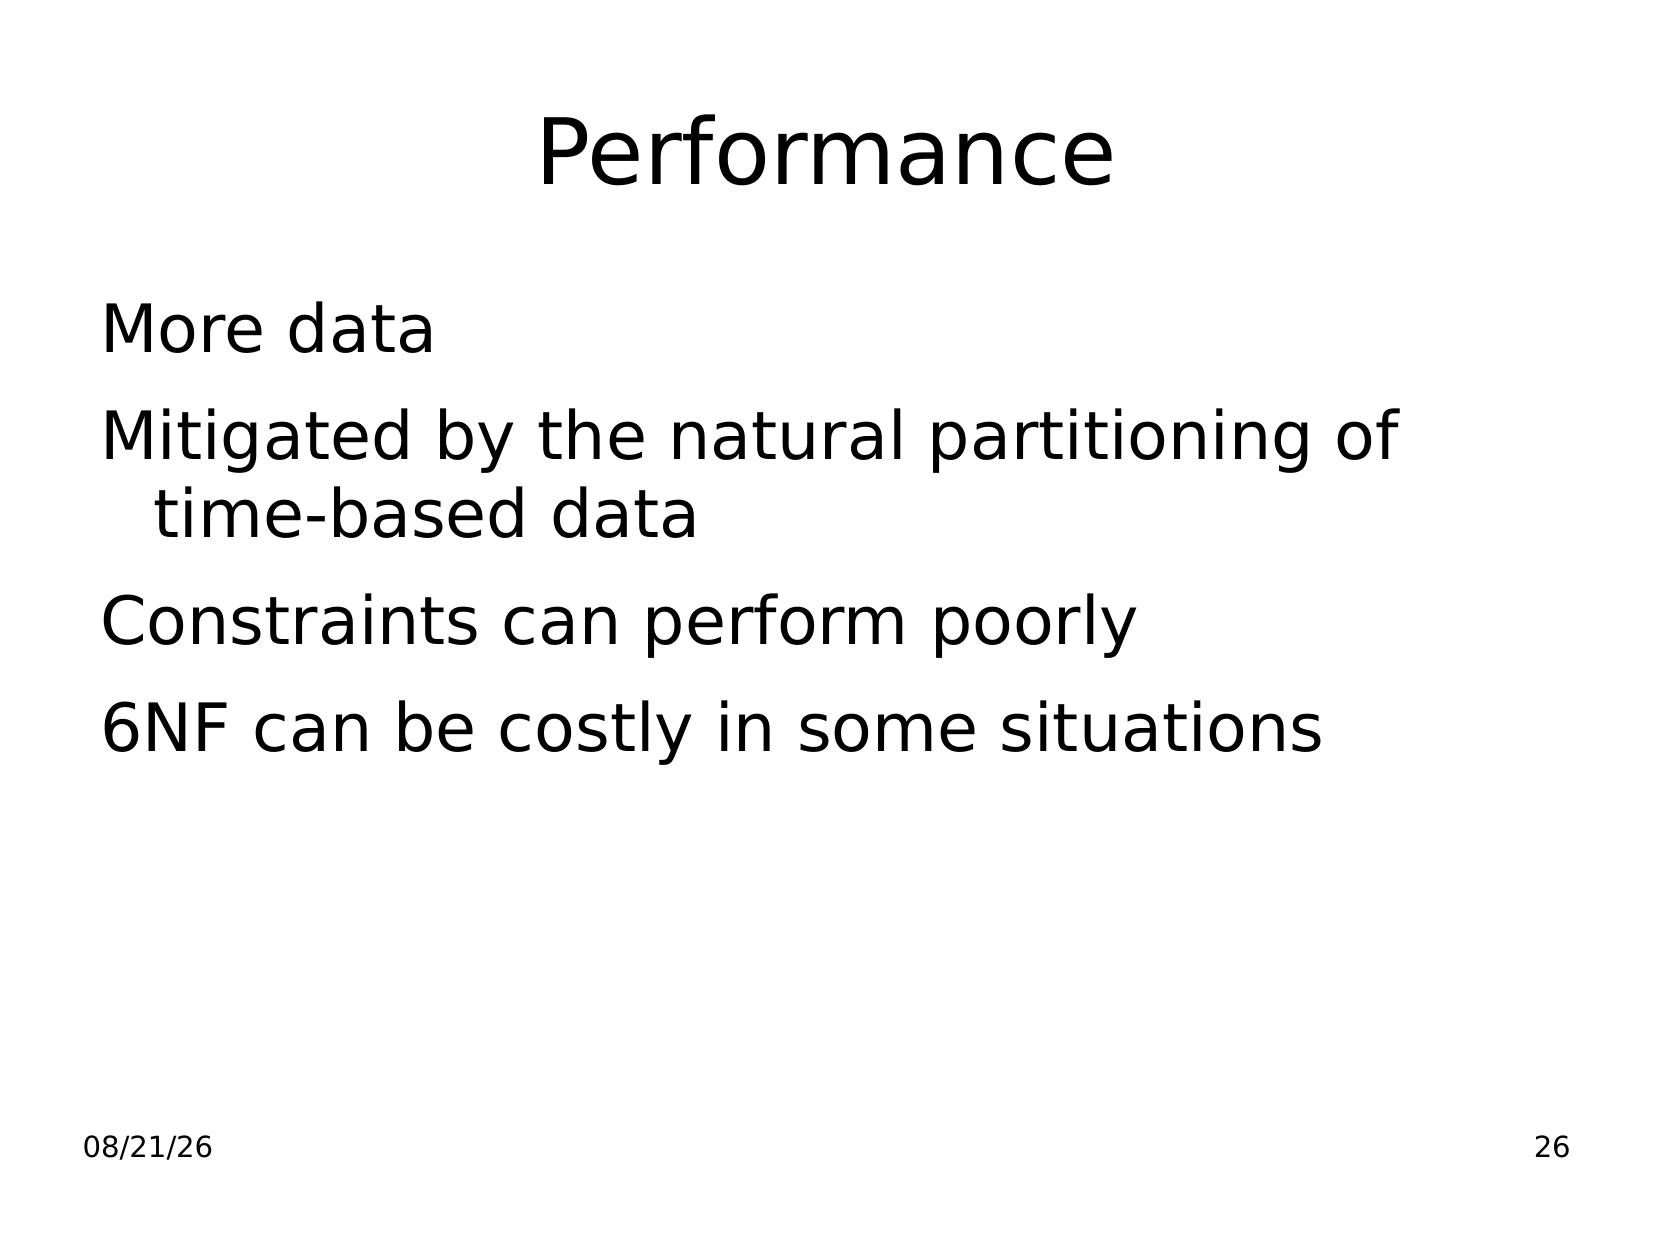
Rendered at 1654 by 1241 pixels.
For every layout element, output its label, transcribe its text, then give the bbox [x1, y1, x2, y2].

list More data Mitigated by the natural partitioning of time-based data Constraints can perform poorly 6NF can be costly in some situations [82, 290, 1571, 1094]
title Performance [82, 56, 1571, 250]
